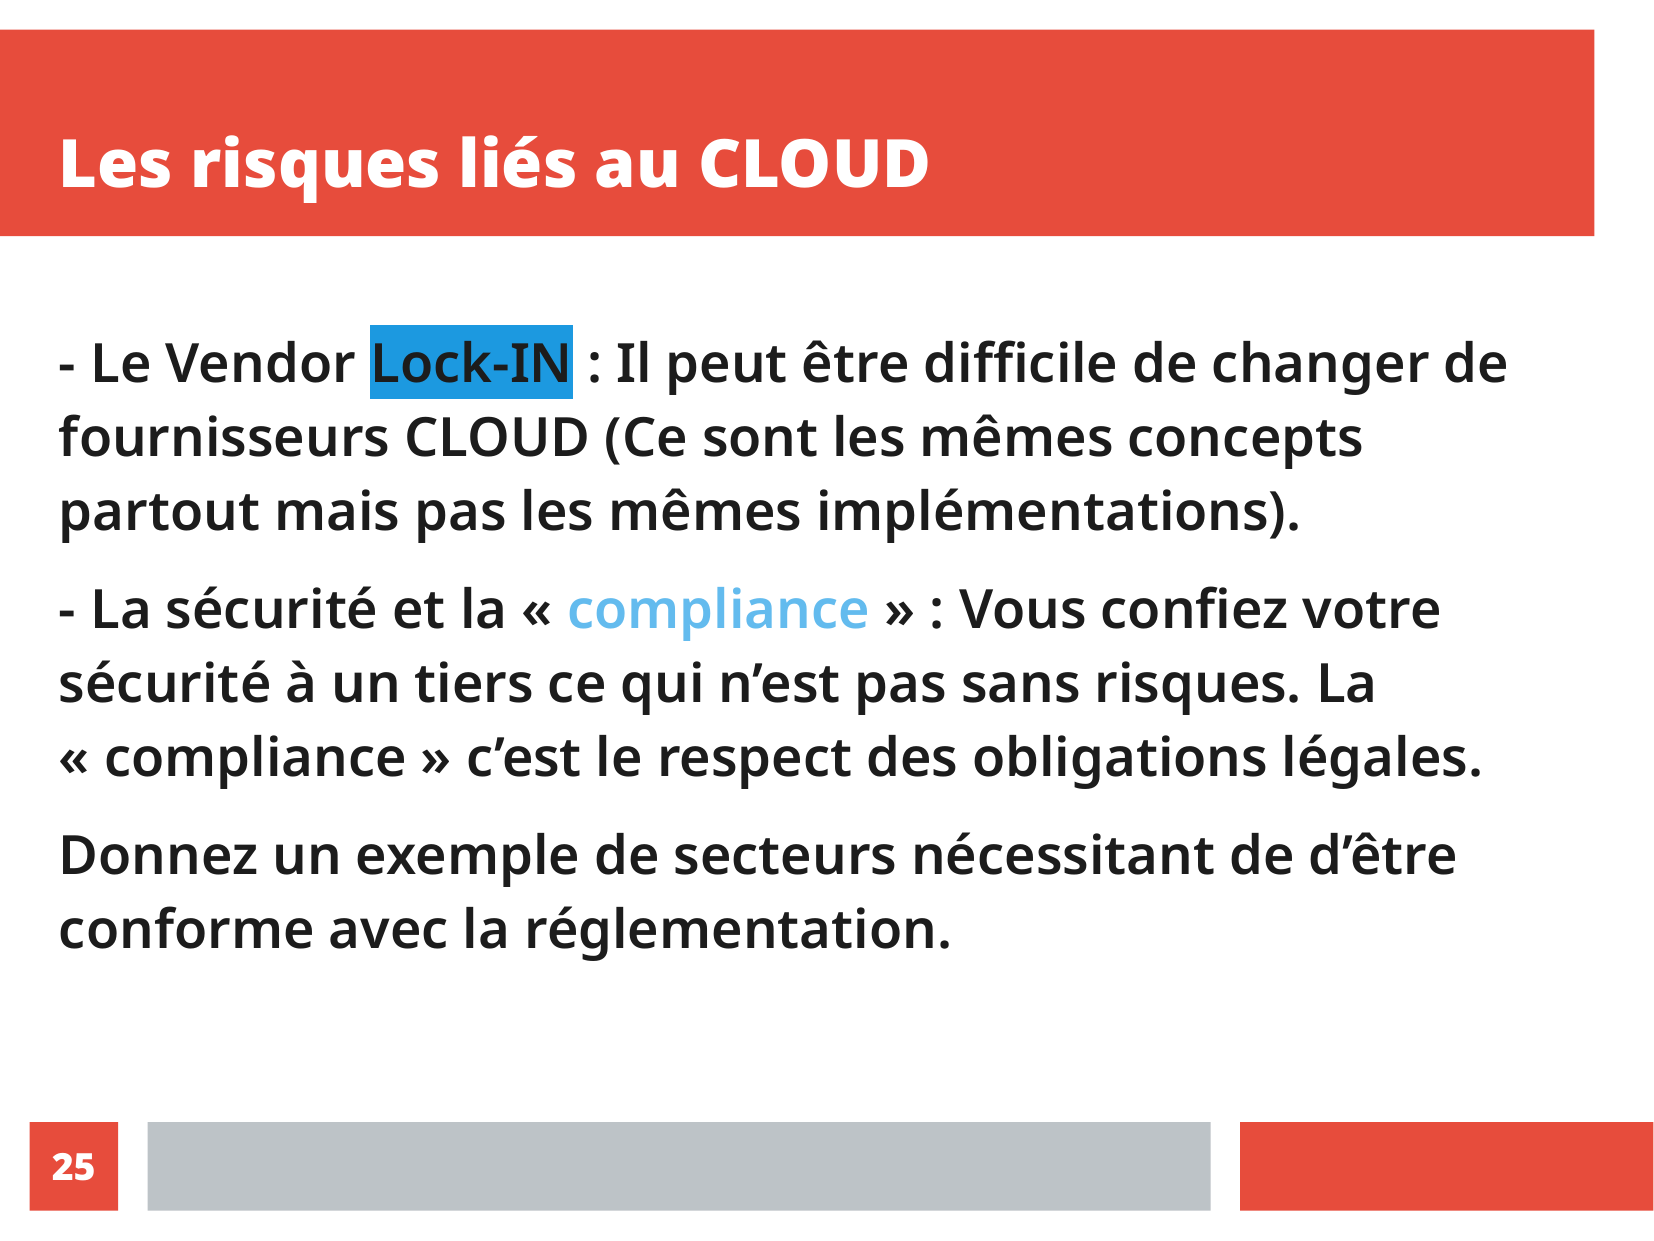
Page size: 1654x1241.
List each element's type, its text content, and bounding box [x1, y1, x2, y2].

title Les risques liés au CLOUD [59, 59, 1595, 207]
list - Le Vendor Lock-IN : Il peut être difficile de changer de fournisseurs CLOUD (Ce sont les mêmes concepts partout mais pas les mêmes implémentations). - La sécurité et la « compliance » : Vous confiez votre sécurité à un tiers ce qui n’est pas sans risques. La « compliance » c’est le respect des obligations légales. Donnez un exemple de secteurs nécessitant de d’être conforme avec la réglementation. [59, 324, 1565, 1093]
